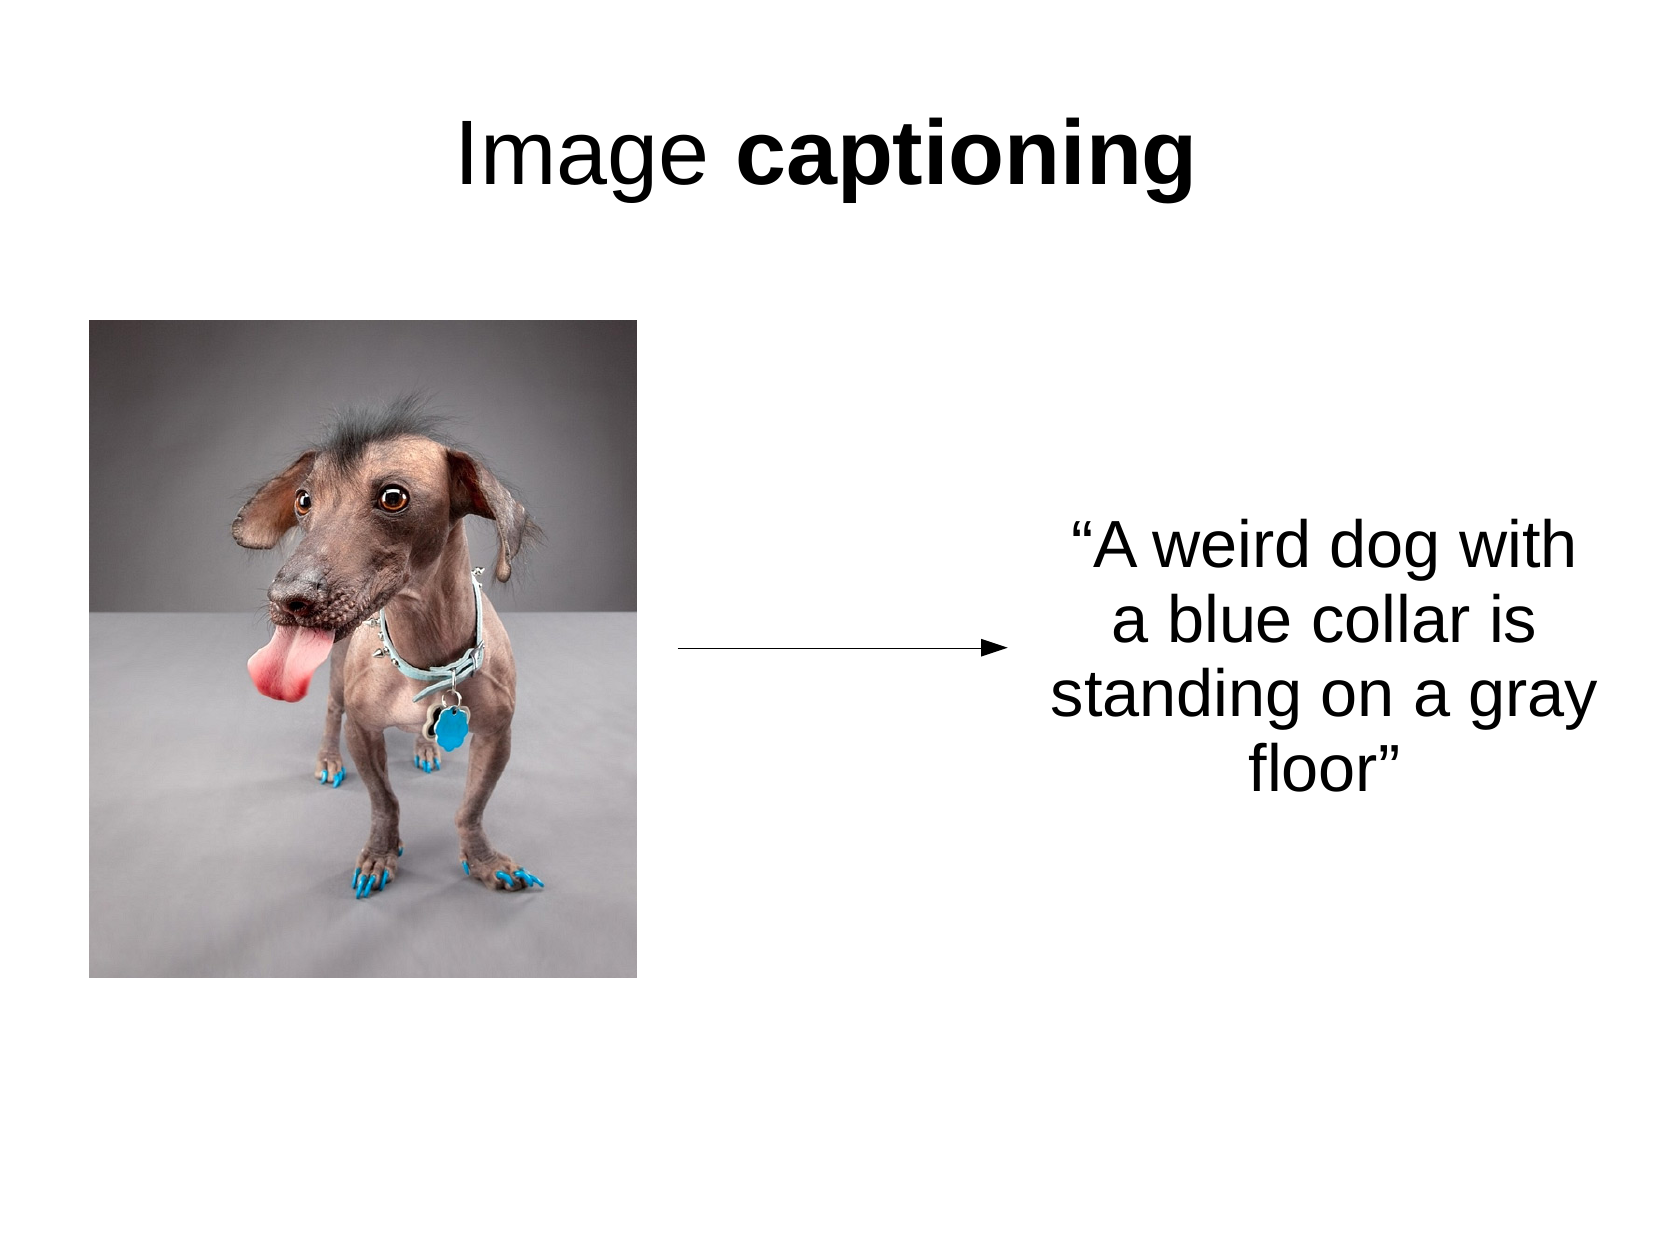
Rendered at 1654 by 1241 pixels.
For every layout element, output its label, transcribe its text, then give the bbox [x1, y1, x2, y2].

text_box “A weird dog with a blue collar is standing on a gray floor” [1049, 506, 1600, 806]
picture [89, 320, 637, 978]
title Image captioning [82, 49, 1571, 257]
